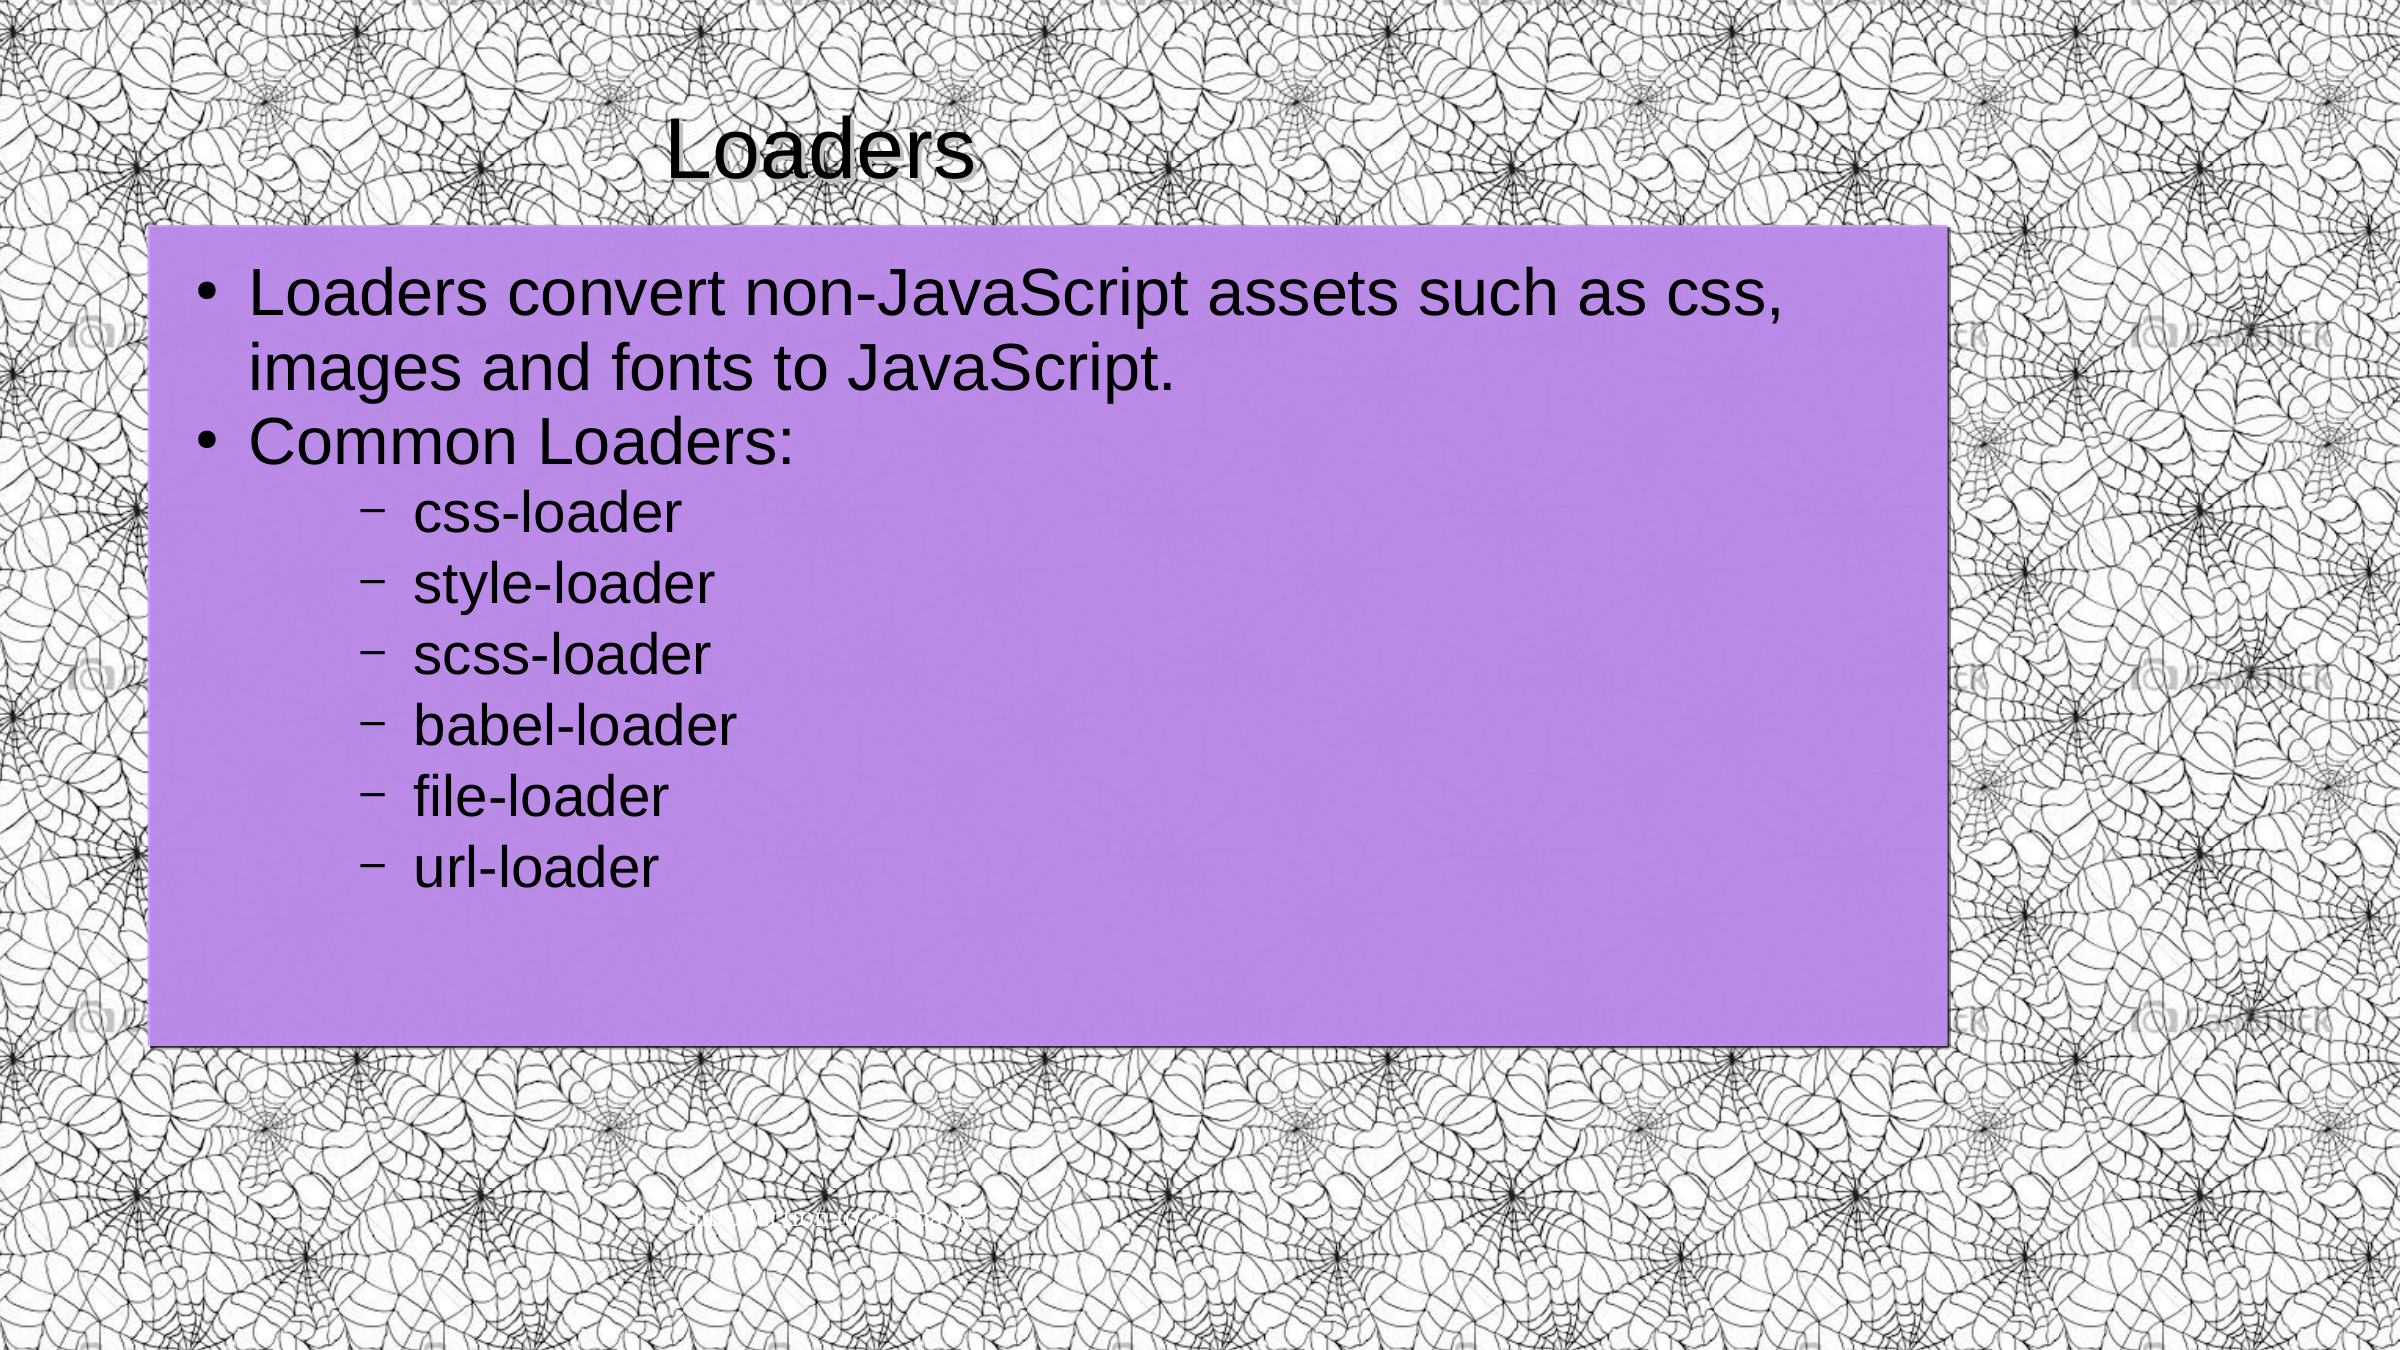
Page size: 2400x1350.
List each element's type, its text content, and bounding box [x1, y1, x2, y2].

title Loaders [135, 45, 1506, 253]
picture [0, 0, 2400, 1350]
list Loaders convert non-JavaScript assets such as css, images and fonts to JavaScript. Common Loaders: css-loader style-loader scss-loader babel-loader file-loader url-loader [147, 225, 1948, 1047]
